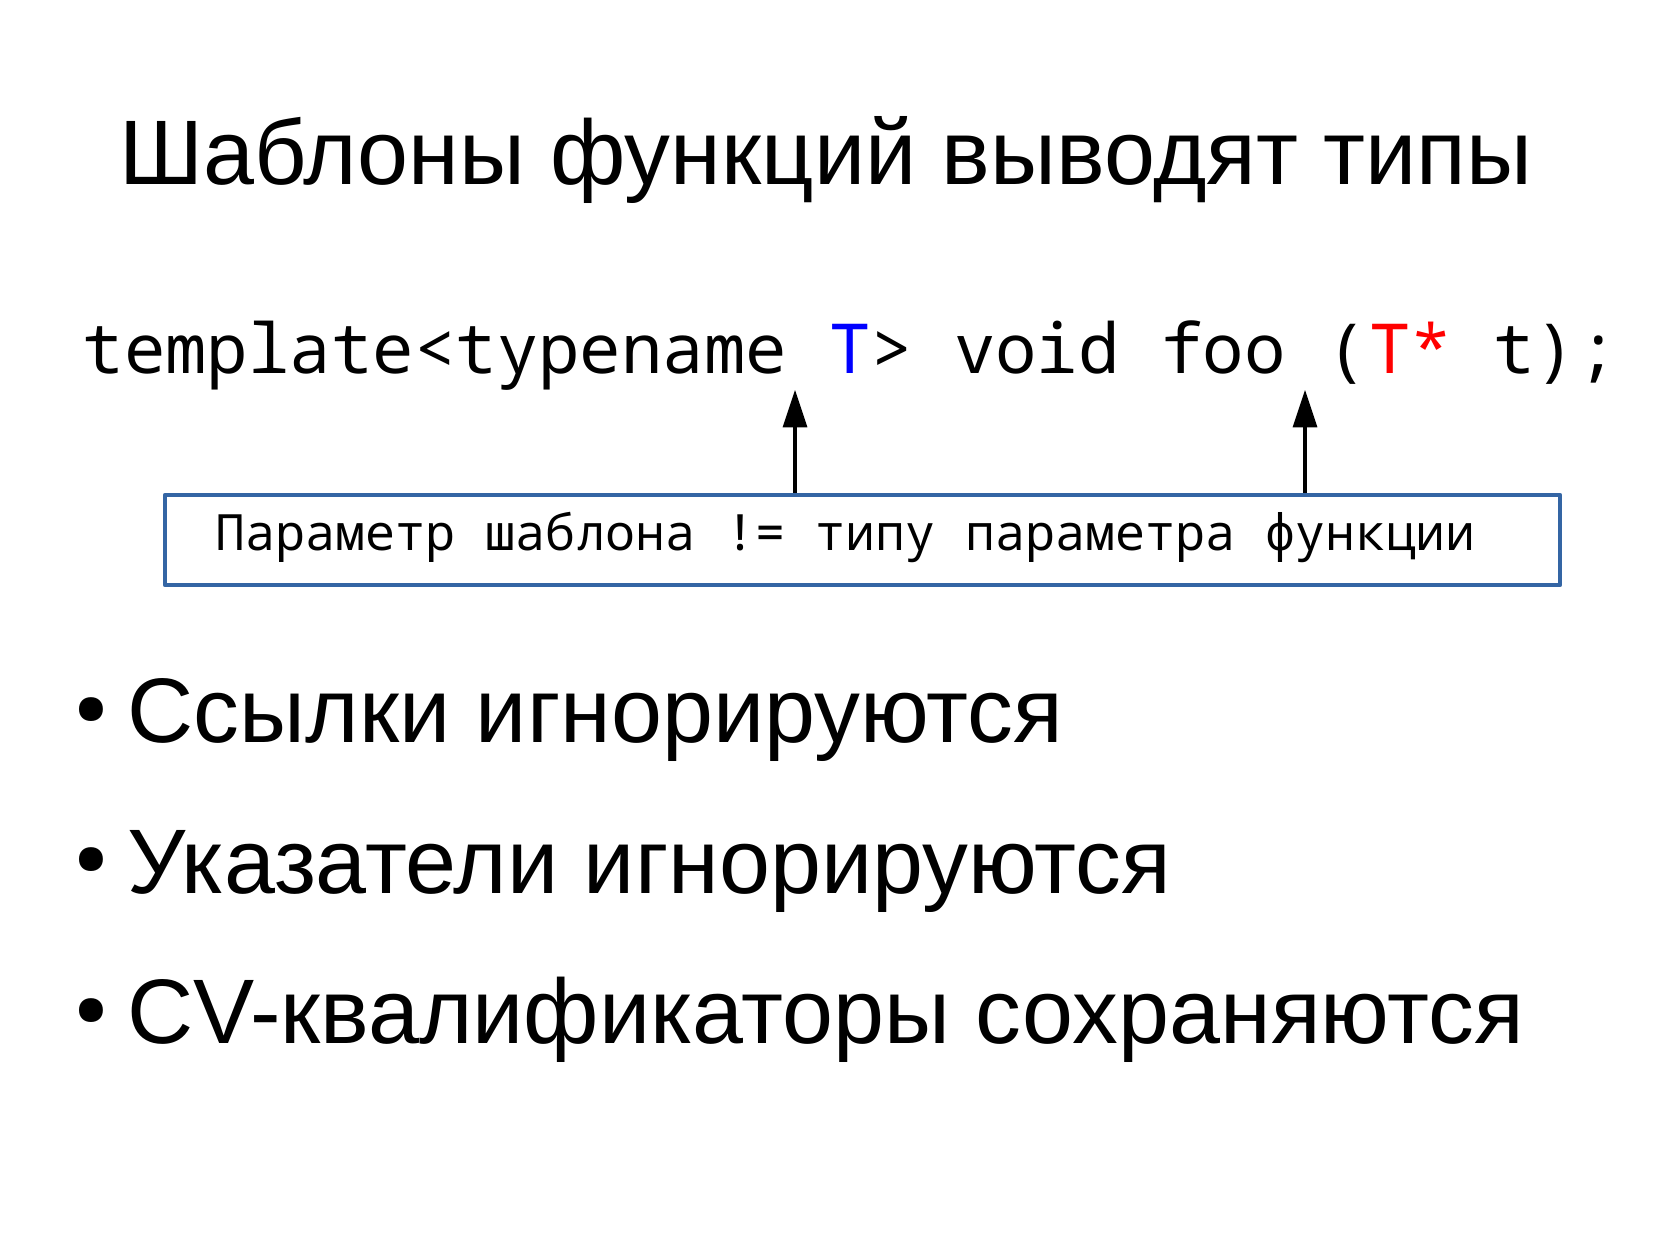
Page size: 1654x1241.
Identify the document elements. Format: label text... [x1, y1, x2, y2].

list Параметр шаблона != типу параметра функции [165, 495, 1561, 586]
list Ссылки игнорируются Указатели игнорируются CV-квалификаторы сохраняются [56, 660, 1546, 1096]
list template<typename T> void foo (T* t); [82, 300, 1621, 420]
title Шаблоны функций выводят типы [82, 49, 1571, 257]
